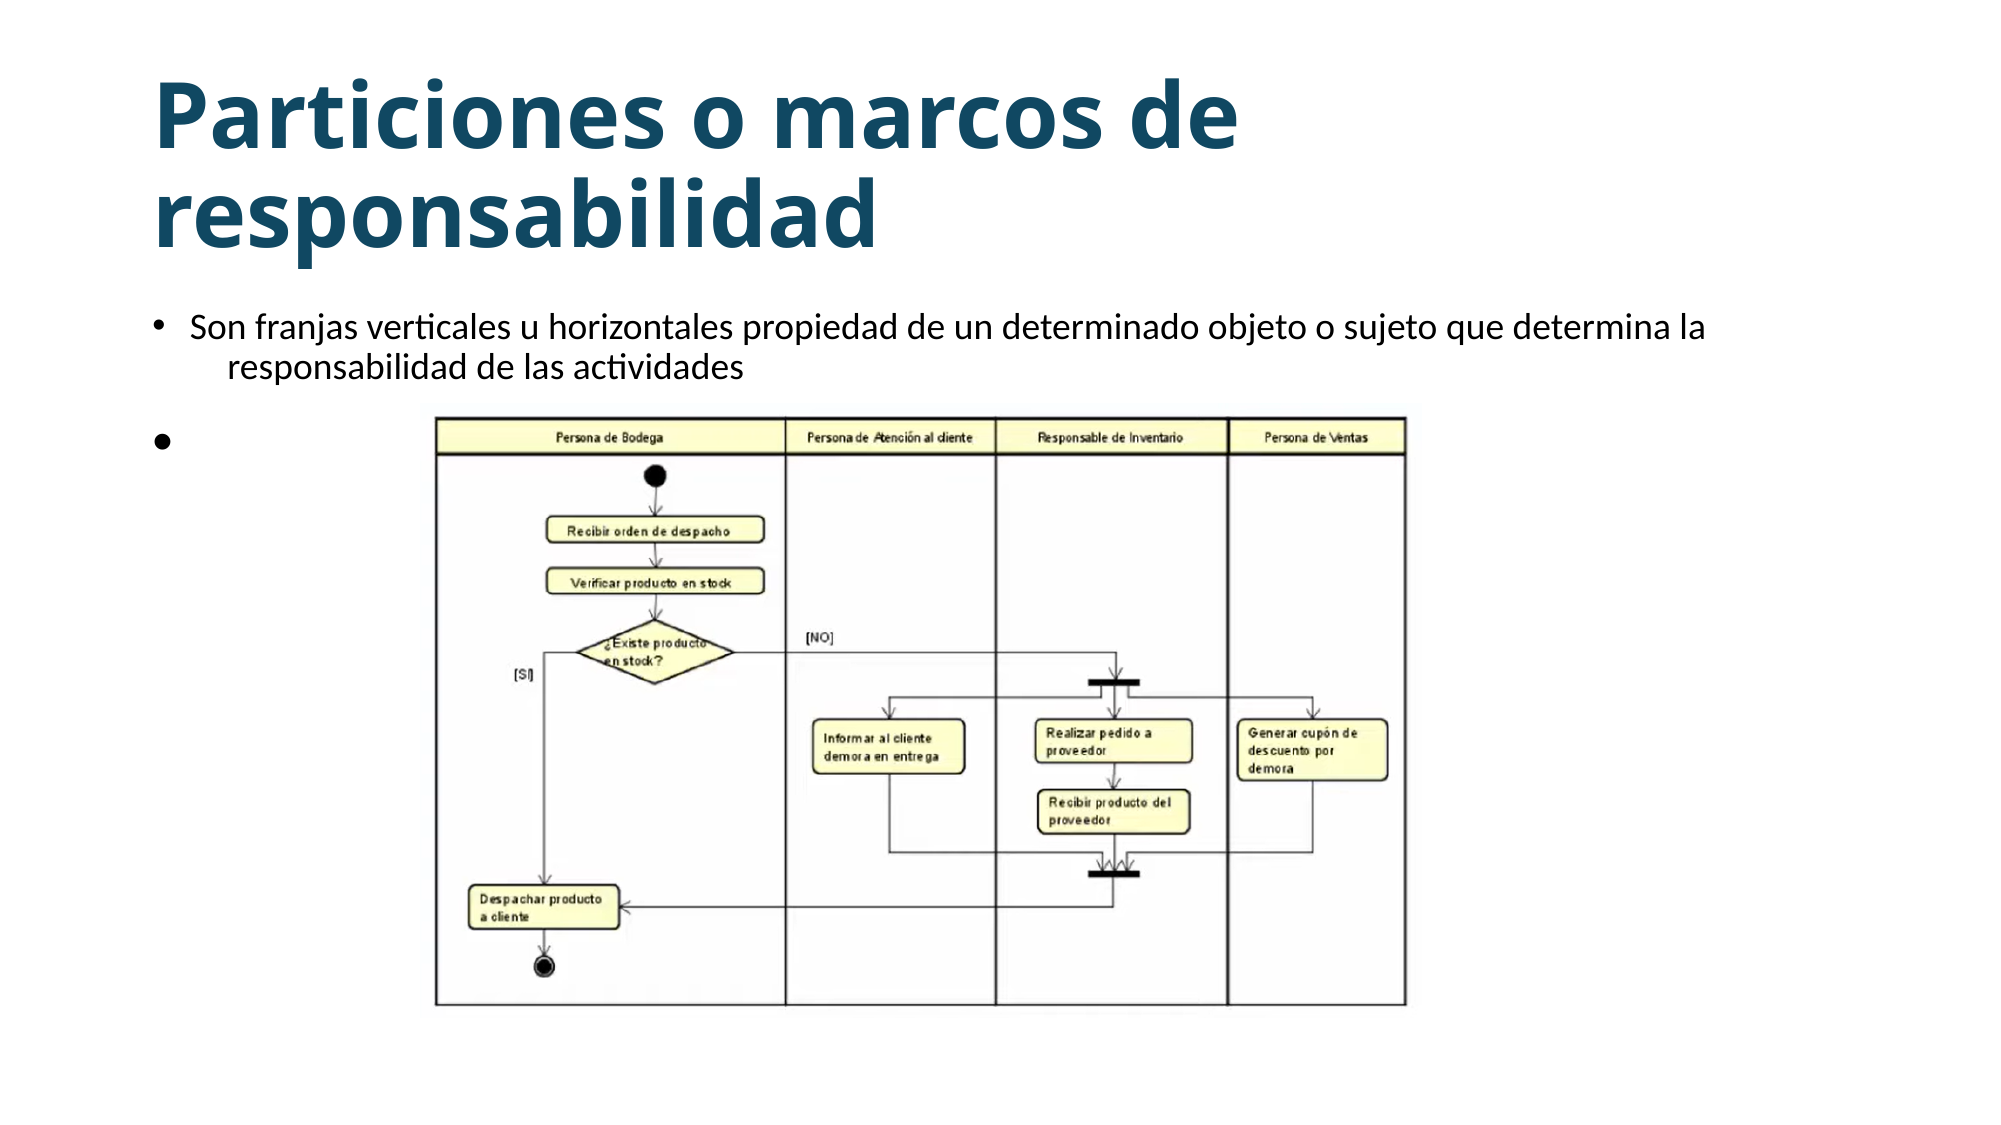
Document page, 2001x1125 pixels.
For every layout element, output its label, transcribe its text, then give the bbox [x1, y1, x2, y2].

picture [420, 403, 1422, 1018]
title Particiones o marcos de responsabilidad [137, 59, 1863, 278]
list Son franjas verticales u horizontales propiedad de un determinado objeto o sujeto que determina la responsabilidad de las actividades [137, 299, 1863, 1014]
